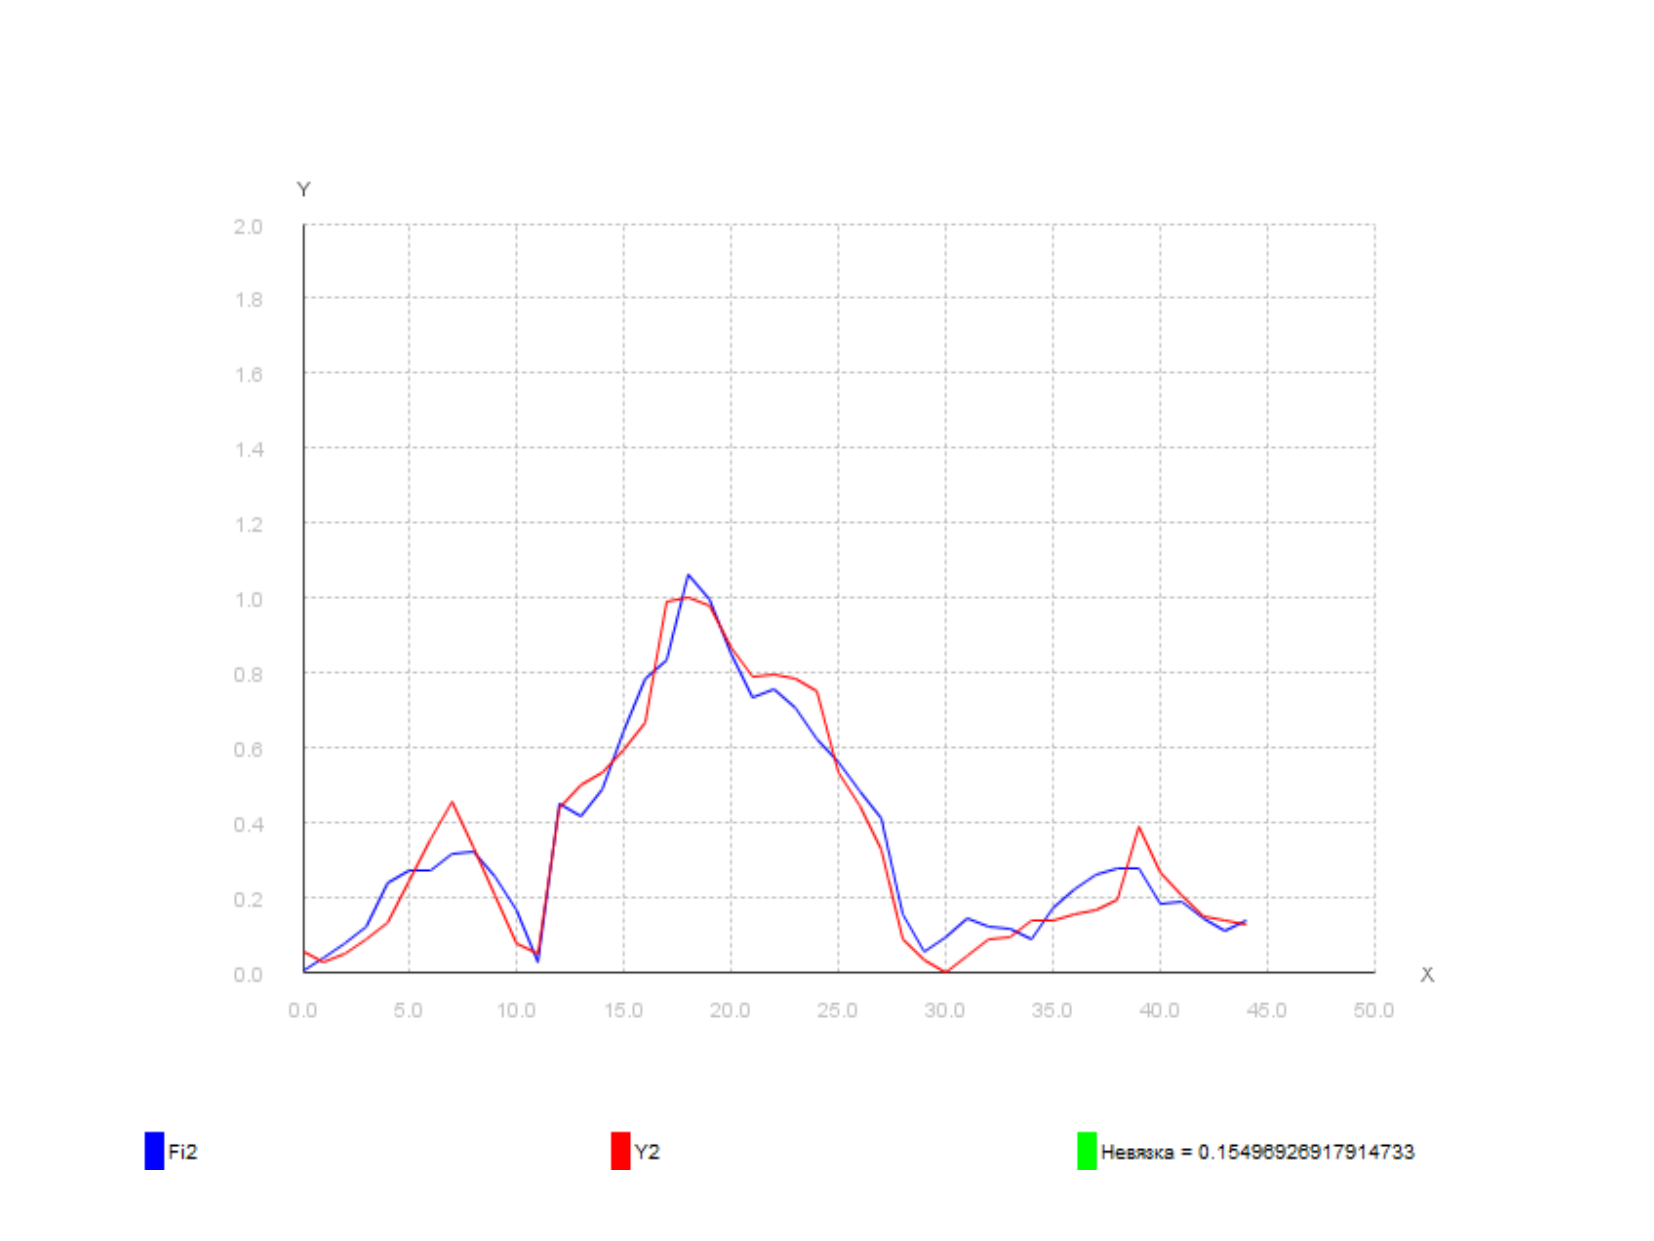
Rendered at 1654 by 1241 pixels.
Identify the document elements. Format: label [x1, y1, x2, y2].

picture [75, 74, 1591, 1171]
